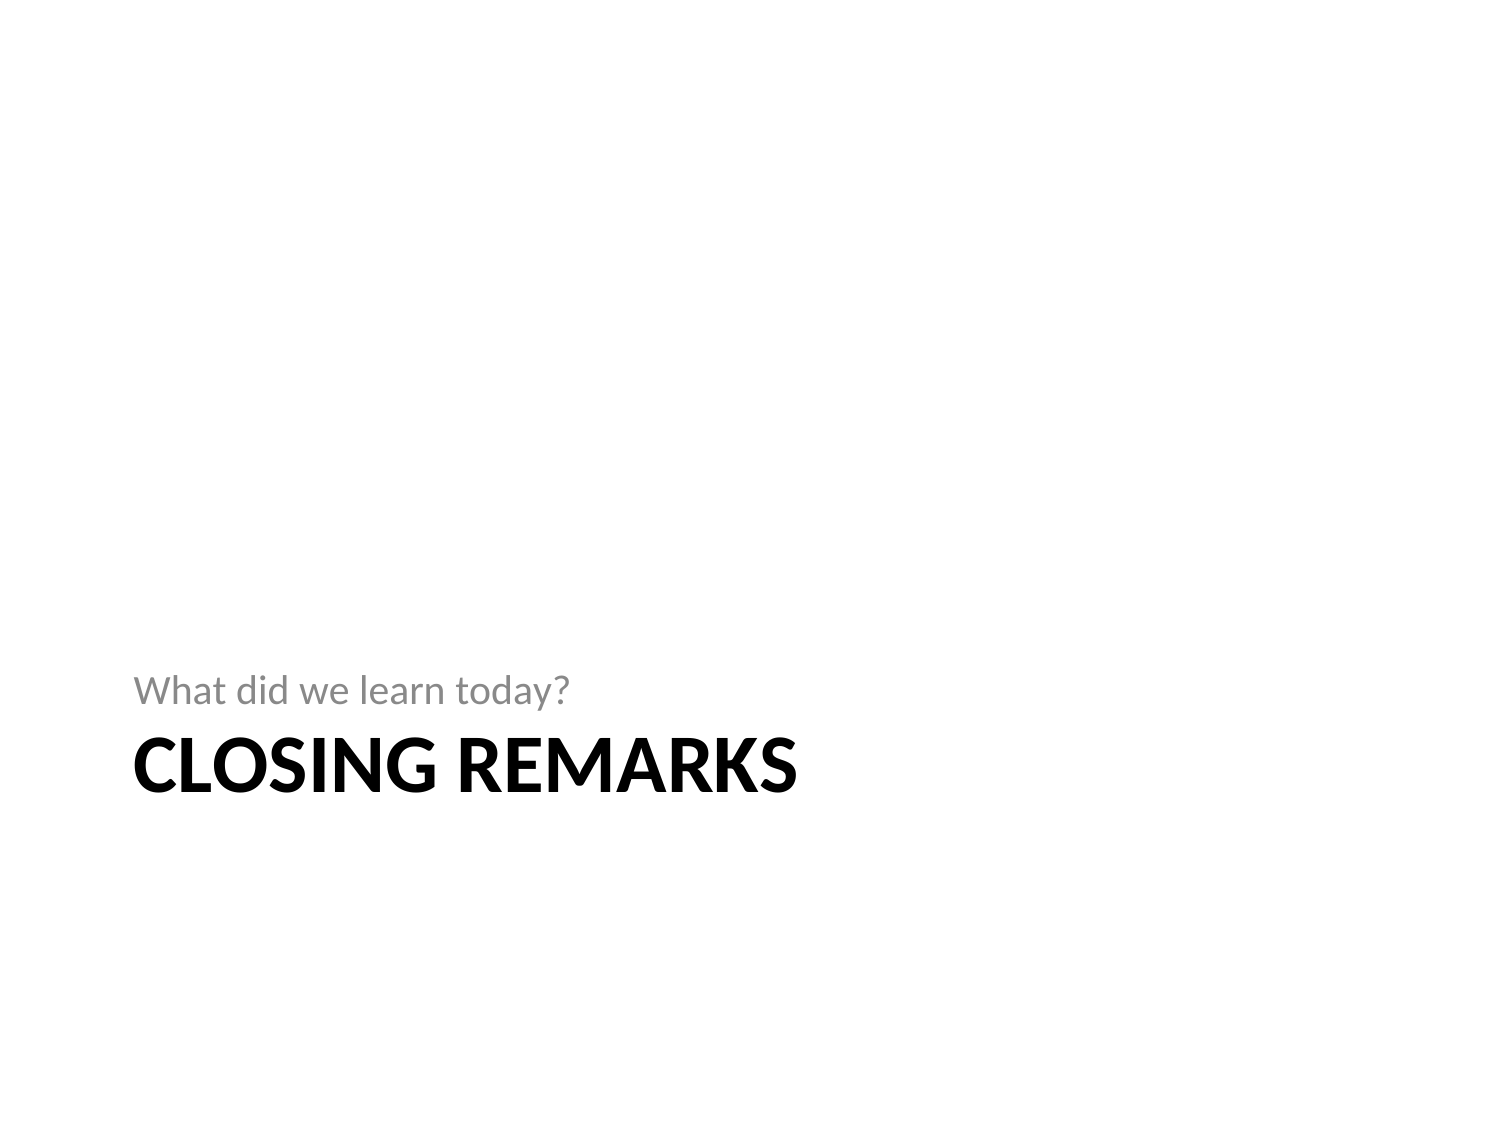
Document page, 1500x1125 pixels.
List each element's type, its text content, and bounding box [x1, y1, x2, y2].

title CLOSING REMARKS [118, 723, 1394, 947]
list What did we learn today? [118, 476, 1394, 723]
